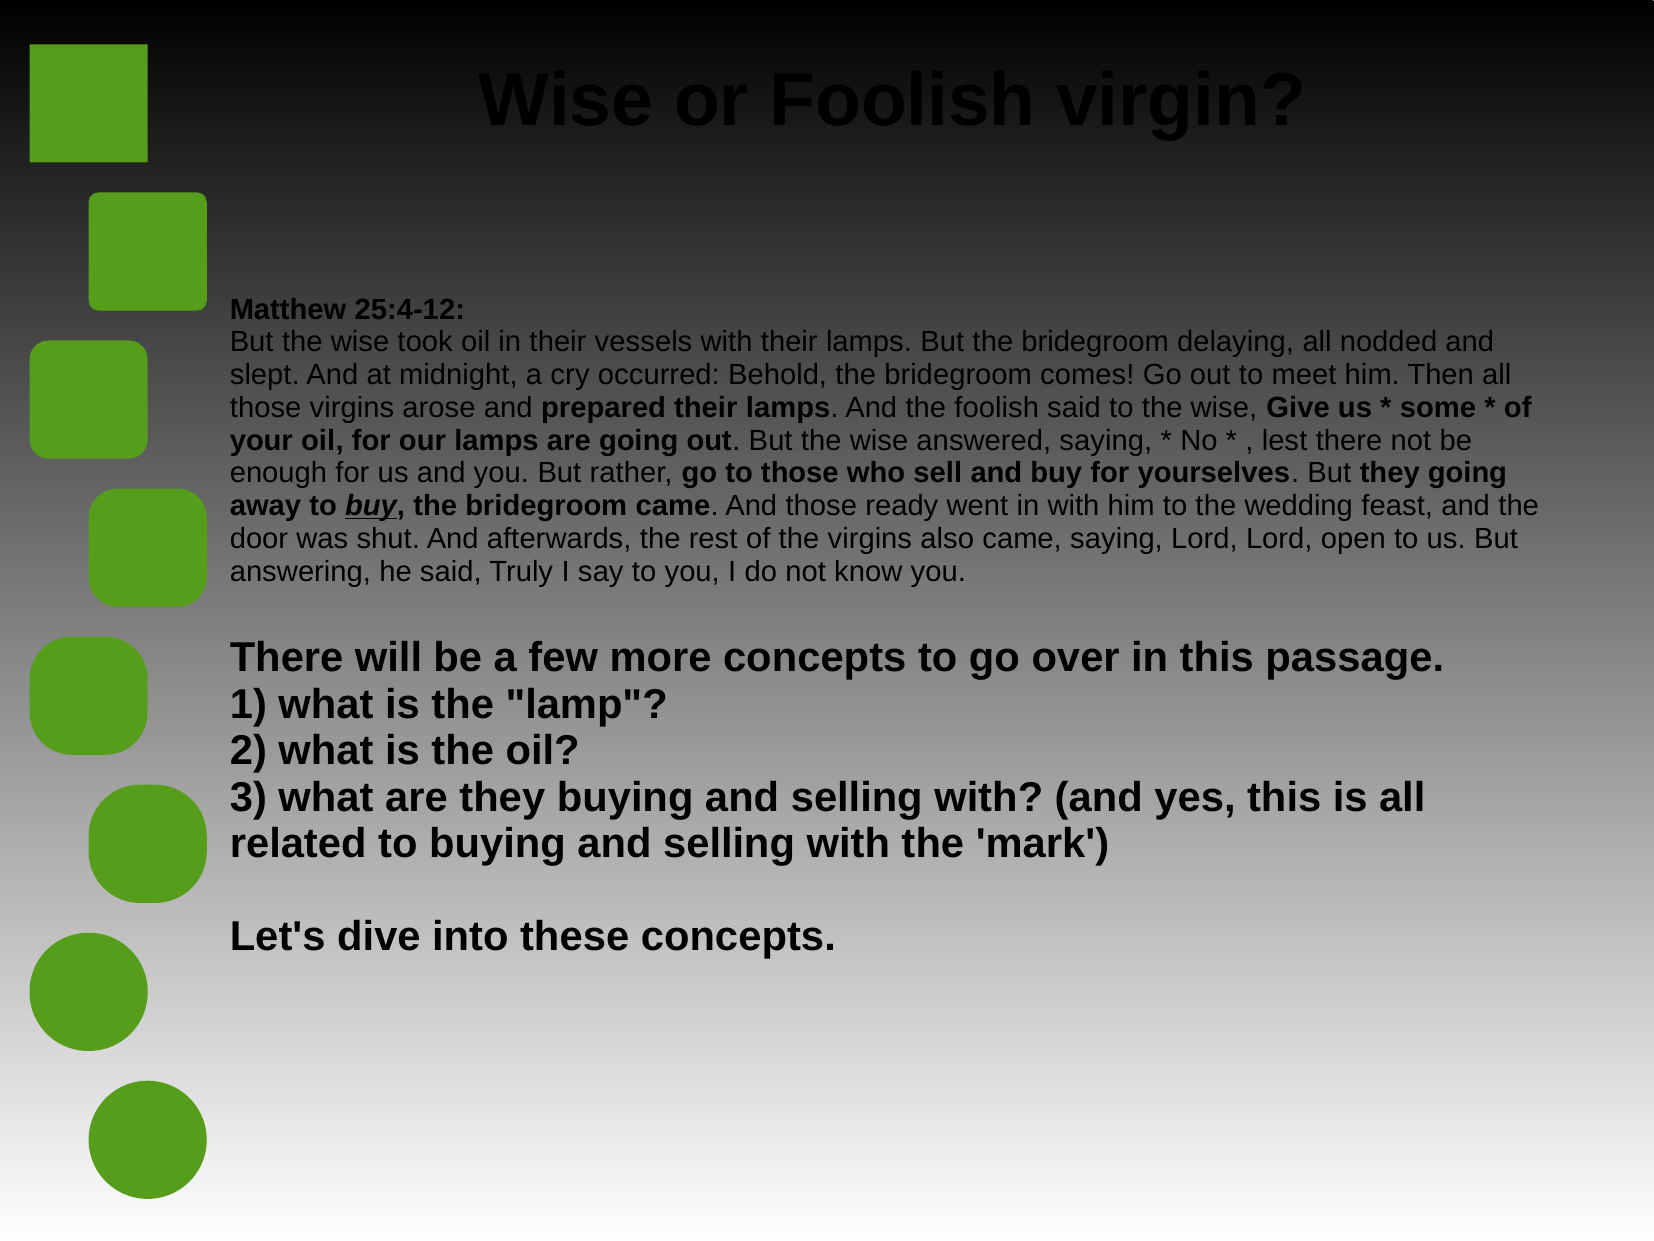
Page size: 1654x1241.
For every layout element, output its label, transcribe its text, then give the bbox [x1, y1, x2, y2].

list Matthew 25:4-12: But the wise took oil in their vessels with their lamps. But the bridegroom delaying, all nodded and slept. And at midnight, a cry occurred: Behold, the bridegroom comes! Go out to meet him. Then all those virgins arose and prepared their lamps. And the foolish said to the wise, Give us * some * of your oil, for our lamps are going out. But the wise answered, saying, * No * , lest there not be enough for us and you. But rather, go to those who sell and buy for yourselves. But they going away to buy, the bridegroom came. And those ready went in with him to the wedding feast, and the door was shut. And afterwards, the rest of the virgins also came, saying, Lord, Lord, open to us. But answering, he said, Truly I say to you, I do not know you. There will be a few more concepts to go over in this passage. 1) what is the "lamp"? 2) what is the oil? 3) what are they buying and selling with? (and yes, this is all related to buying and selling with the 'mark') Let's dive into these concepts. [214, 285, 1571, 1177]
title Wise or Foolish virgin? [214, 49, 1571, 236]
